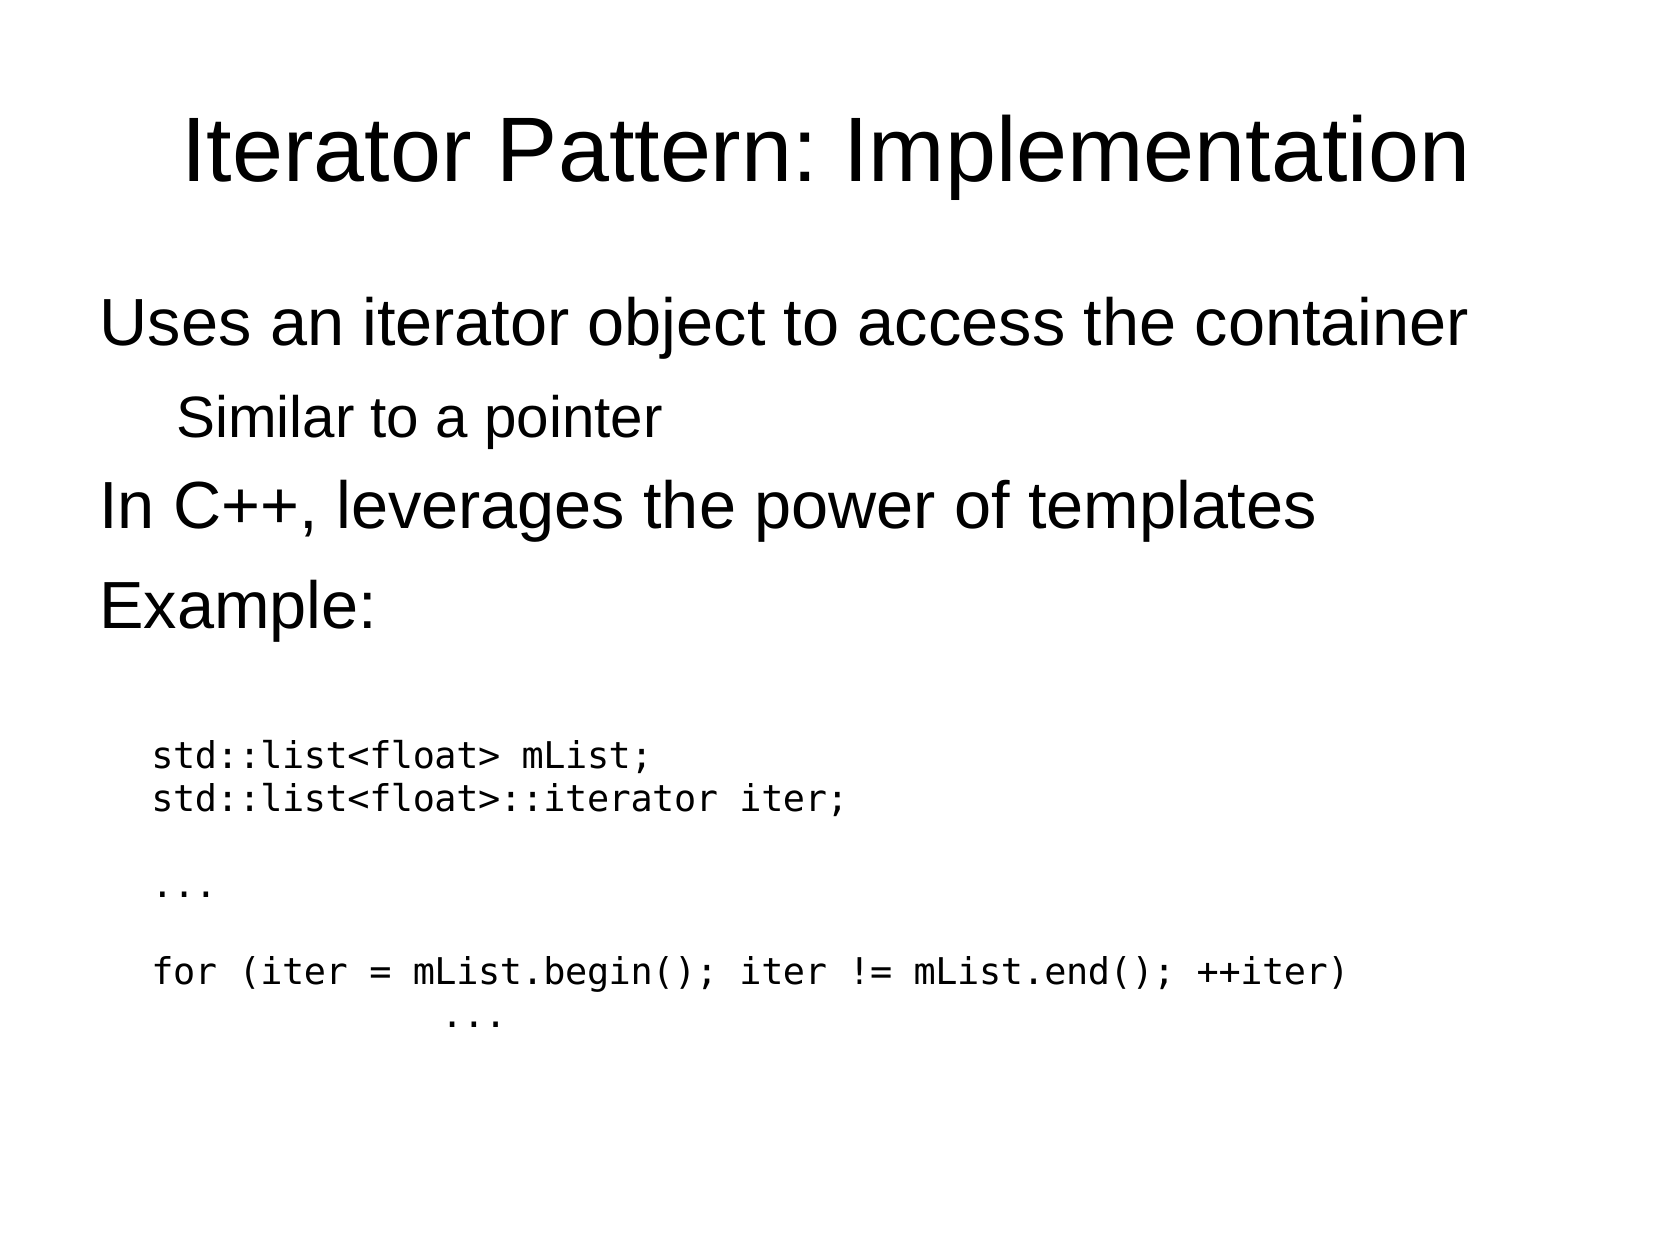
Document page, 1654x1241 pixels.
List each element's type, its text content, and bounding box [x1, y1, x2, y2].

title Iterator Pattern: Implementation [82, 49, 1571, 257]
chart [150, 734, 1552, 1088]
list Uses an iterator object to access the container Similar to a pointer In C++, leverages the power of templates Example: [82, 290, 1571, 1109]
